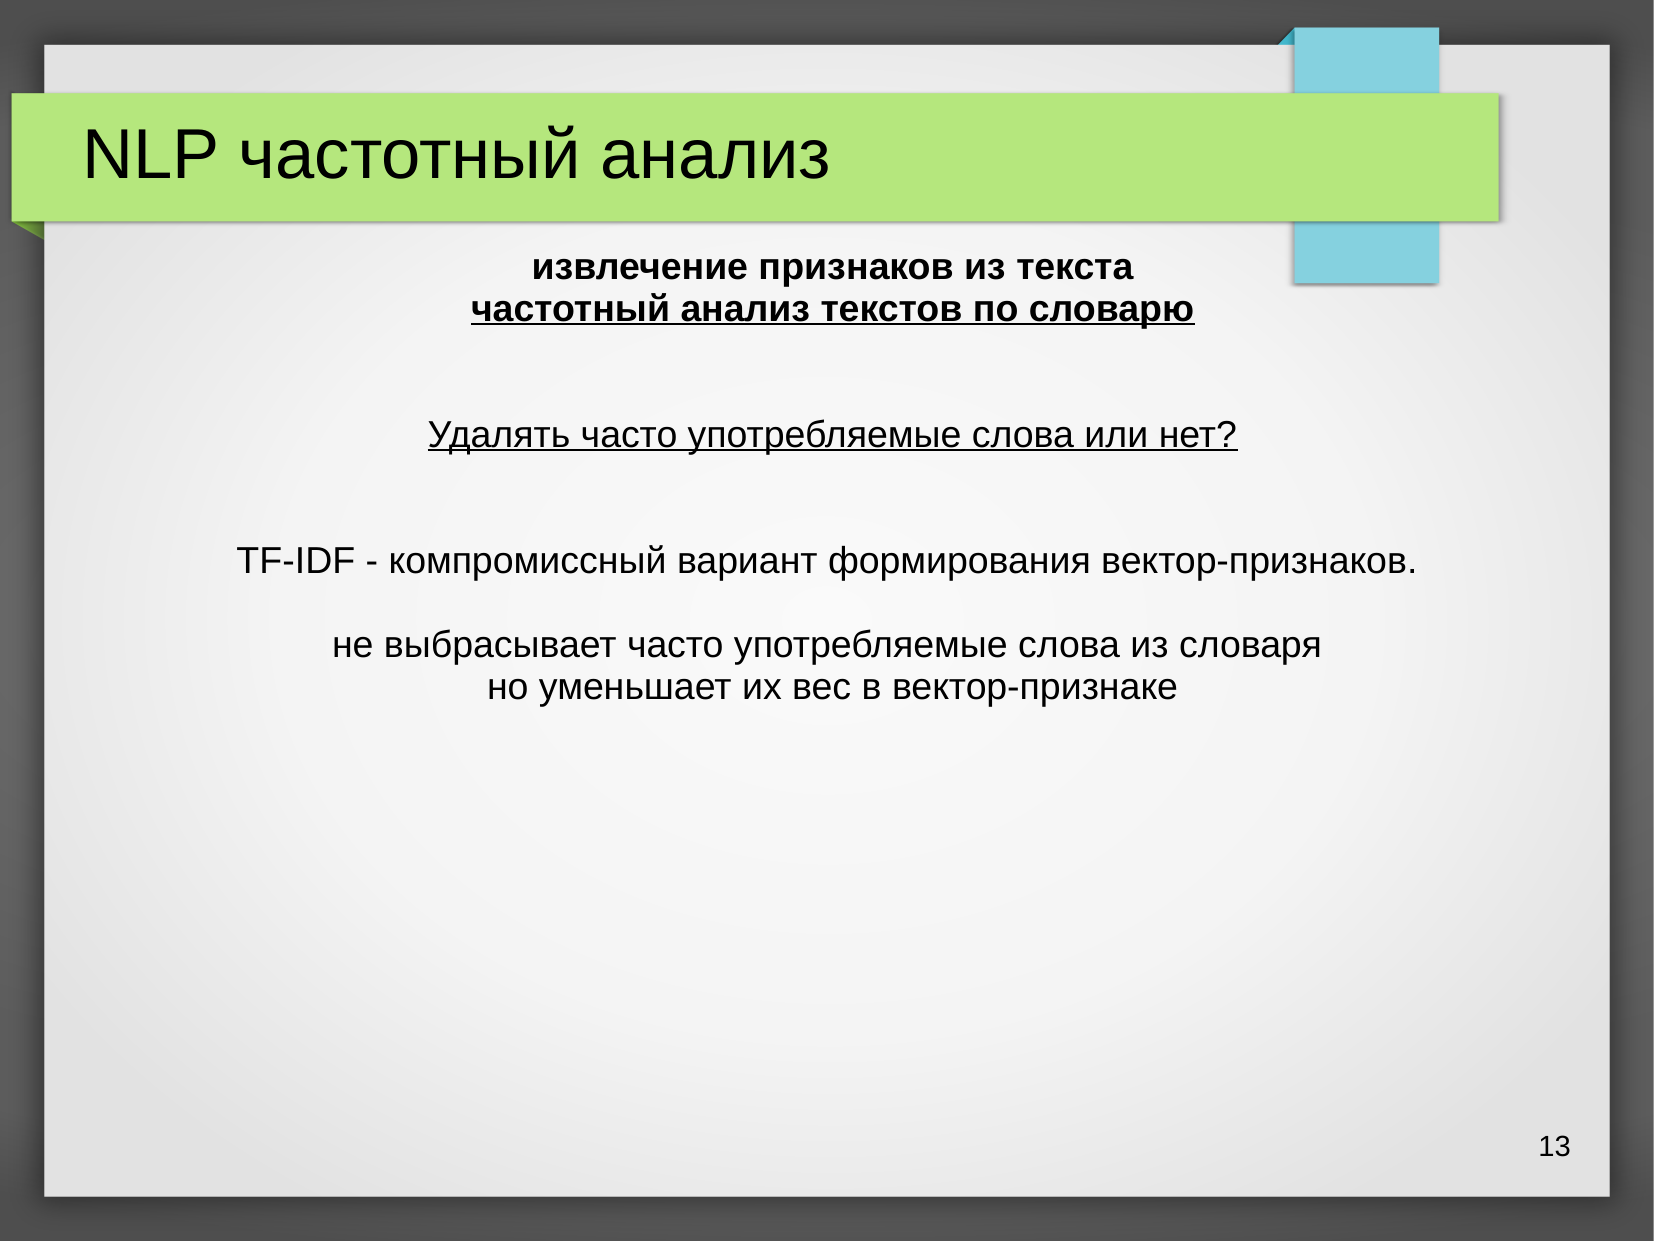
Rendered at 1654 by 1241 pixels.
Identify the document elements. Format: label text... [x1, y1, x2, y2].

picture [0, 0, 1654, 1241]
text_box извлечение признаков из текста частотный анализ текстов по словарю Удалять часто употребляемые слова или нет? TF-IDF - компромиссный вариант формирования вектор-признаков. не выбрасывает часто употребляемые слова из словаря но уменьшает их вес в вектор-признаке [188, 245, 1477, 1071]
title NLP частотный анализ [82, 113, 1406, 194]
